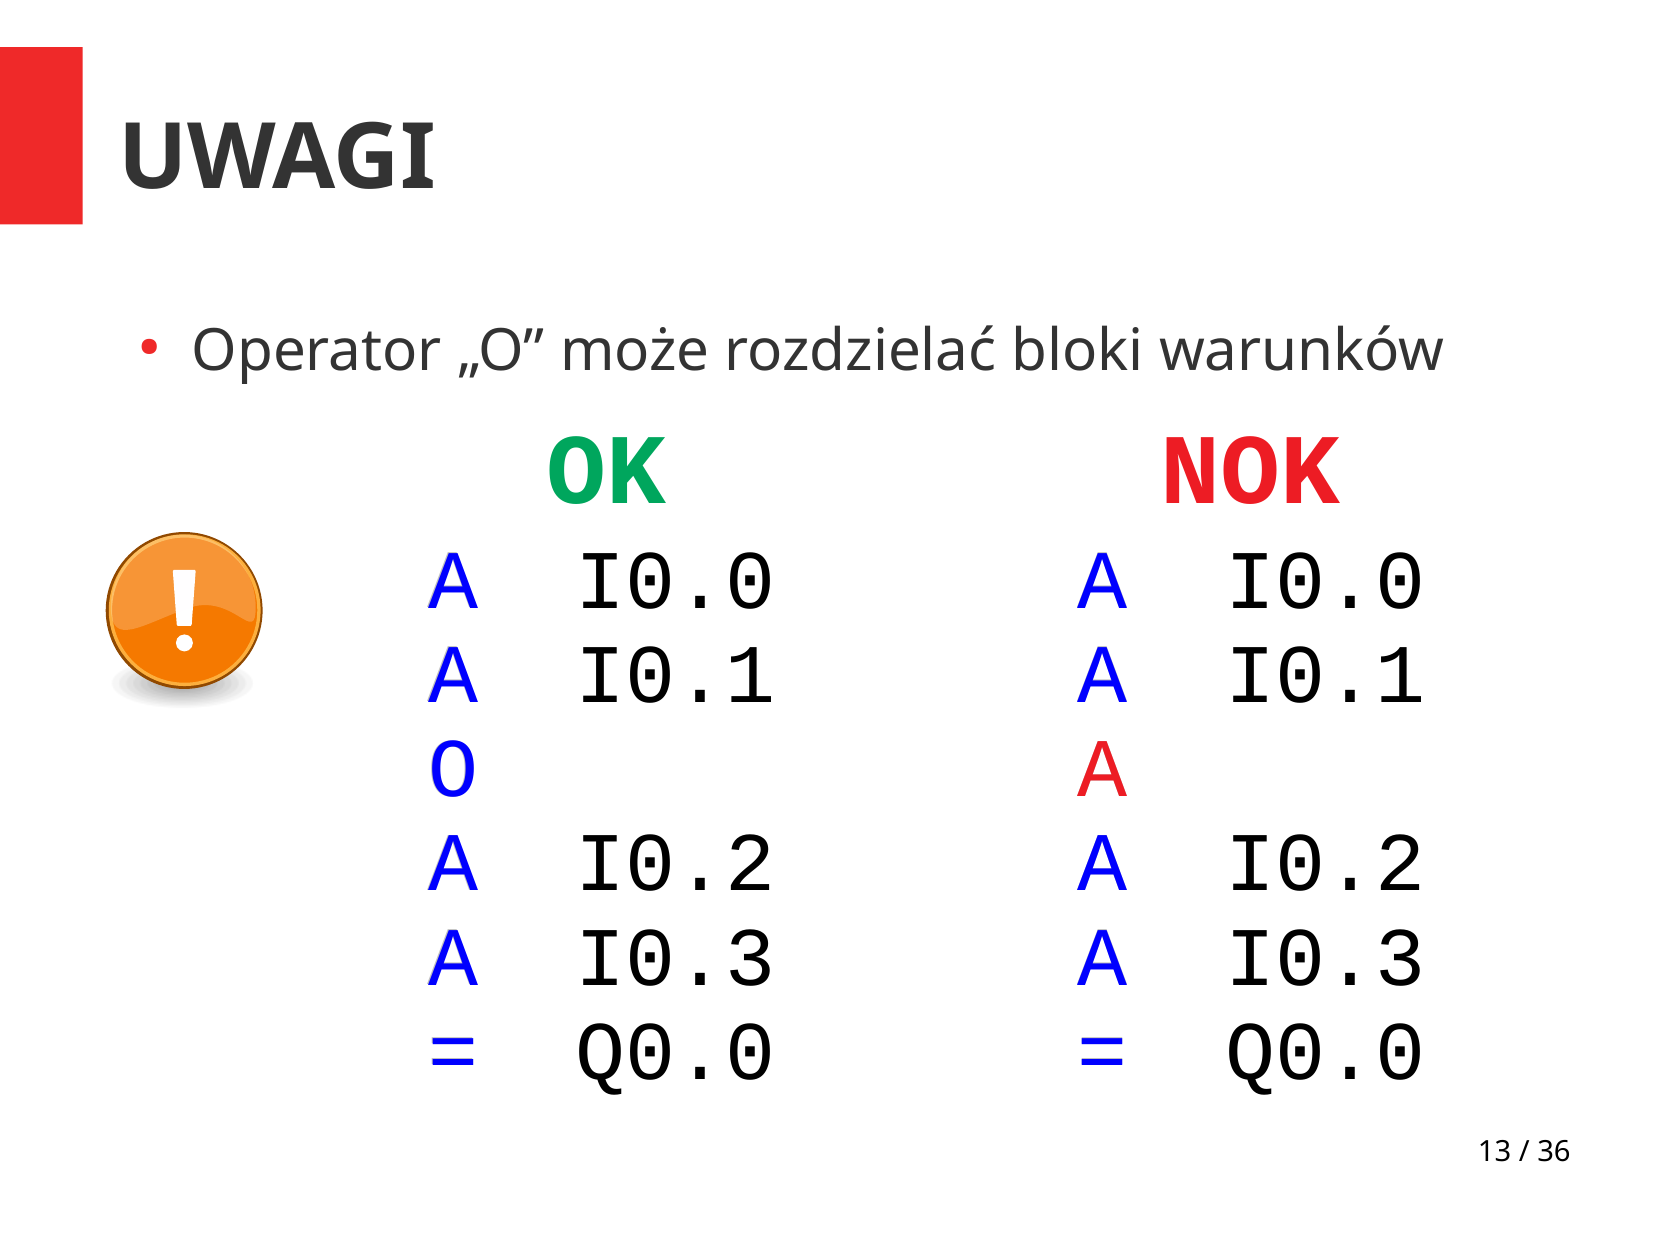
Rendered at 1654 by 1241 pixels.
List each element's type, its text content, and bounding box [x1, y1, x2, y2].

title UWAGI [118, 49, 1571, 257]
text_box A I0.0 A I0.1 O A I0.2 A I0.3 = Q0.0 [413, 531, 791, 1112]
text_box OK [531, 413, 686, 542]
text_box NOK [1145, 413, 1382, 542]
text_box A I0.0 A I0.1 A A I0.2 A I0.3 = Q0.0 [1062, 531, 1441, 1112]
picture [94, 531, 272, 709]
list Operator „O” może rozdzielać bloki warunków [121, 308, 1539, 392]
